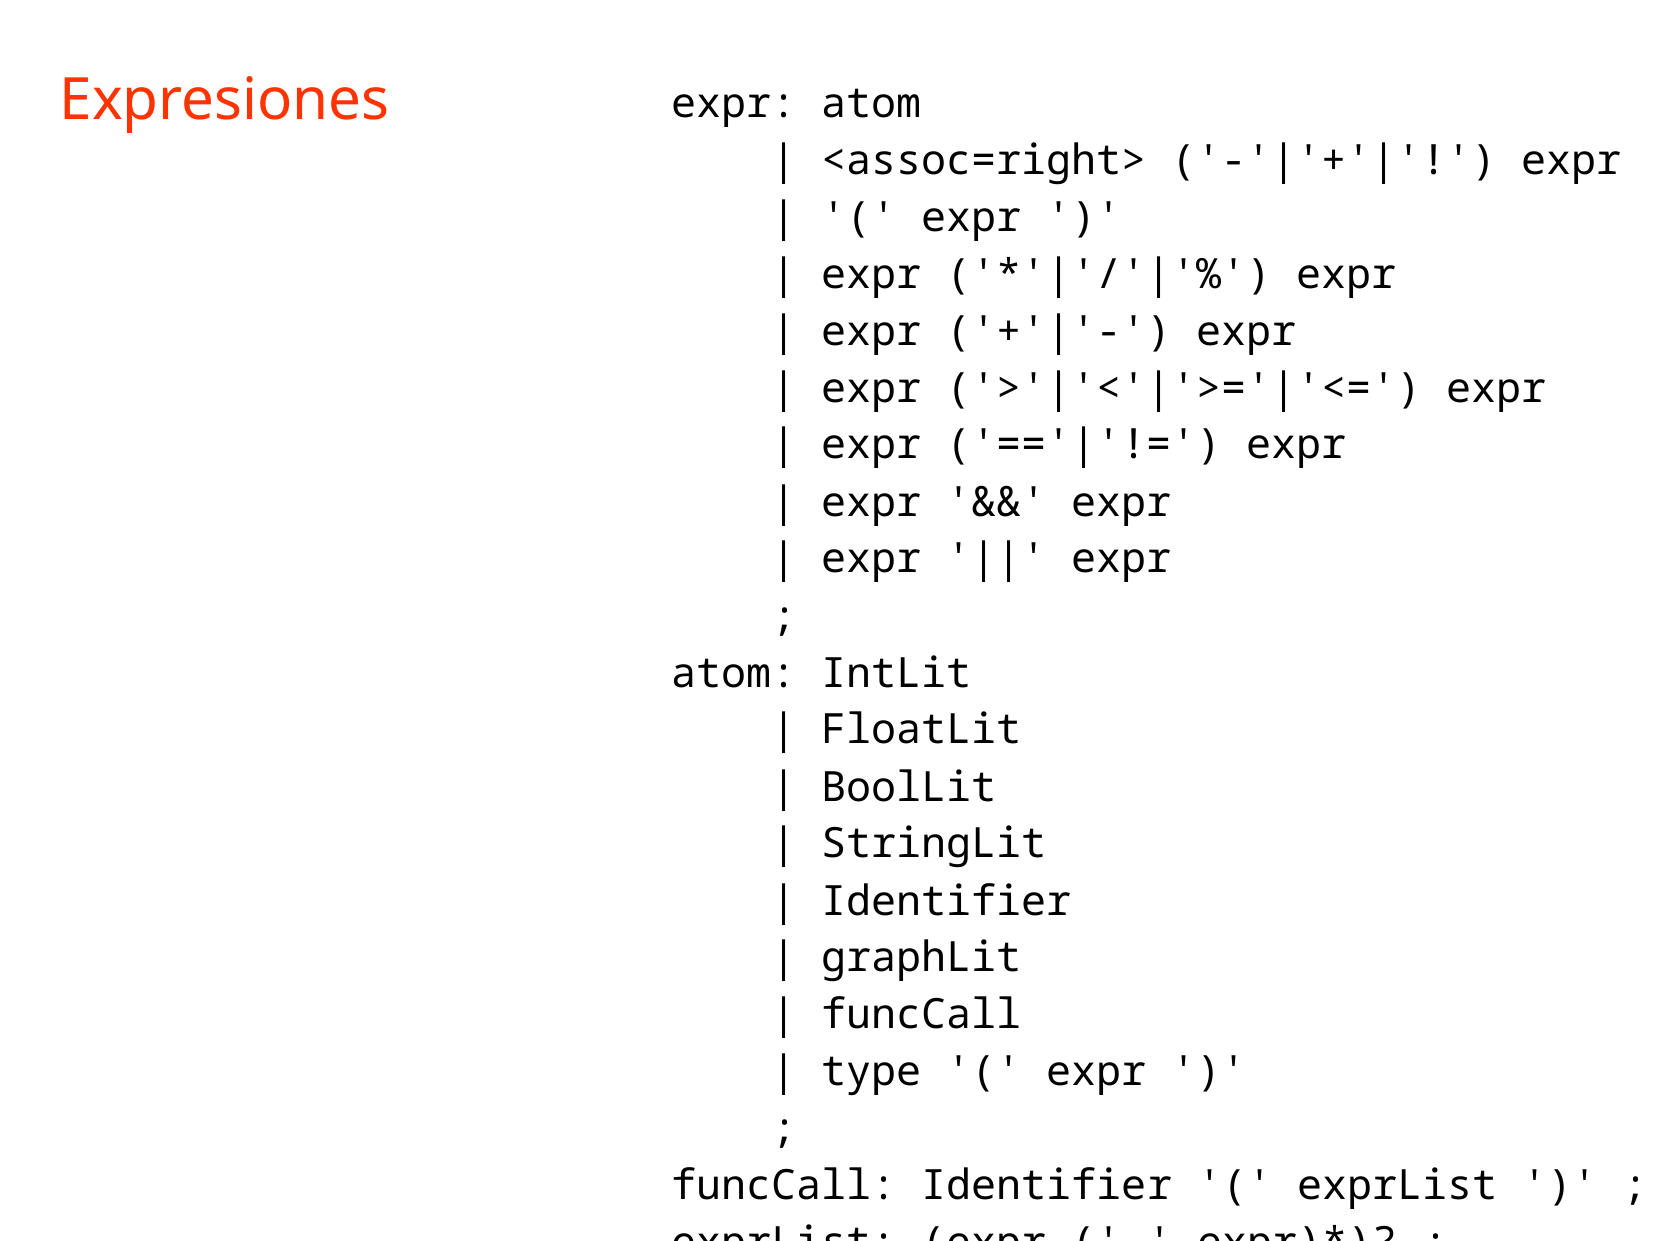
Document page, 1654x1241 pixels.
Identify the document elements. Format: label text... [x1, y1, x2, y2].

text_box Expresiones [45, 50, 1591, 151]
text_box expr: atom | <assoc=right> ('-'|'+'|'!') expr | '(' expr ')' | expr ('*'|'/'|'%') expr | expr ('+'|'-') expr | expr ('>'|'<'|'>='|'<=') expr | expr ('=='|'!=') expr | expr '&&' expr | expr '||' expr ; atom: IntLit | FloatLit | BoolLit | StringLit | Identifier | graphLit | funcCall | type '(' expr ')' ; funcCall: Identifier '(' exprList ')' ; exprList: (expr (',' expr)*)? ; [656, 64, 1653, 1142]
